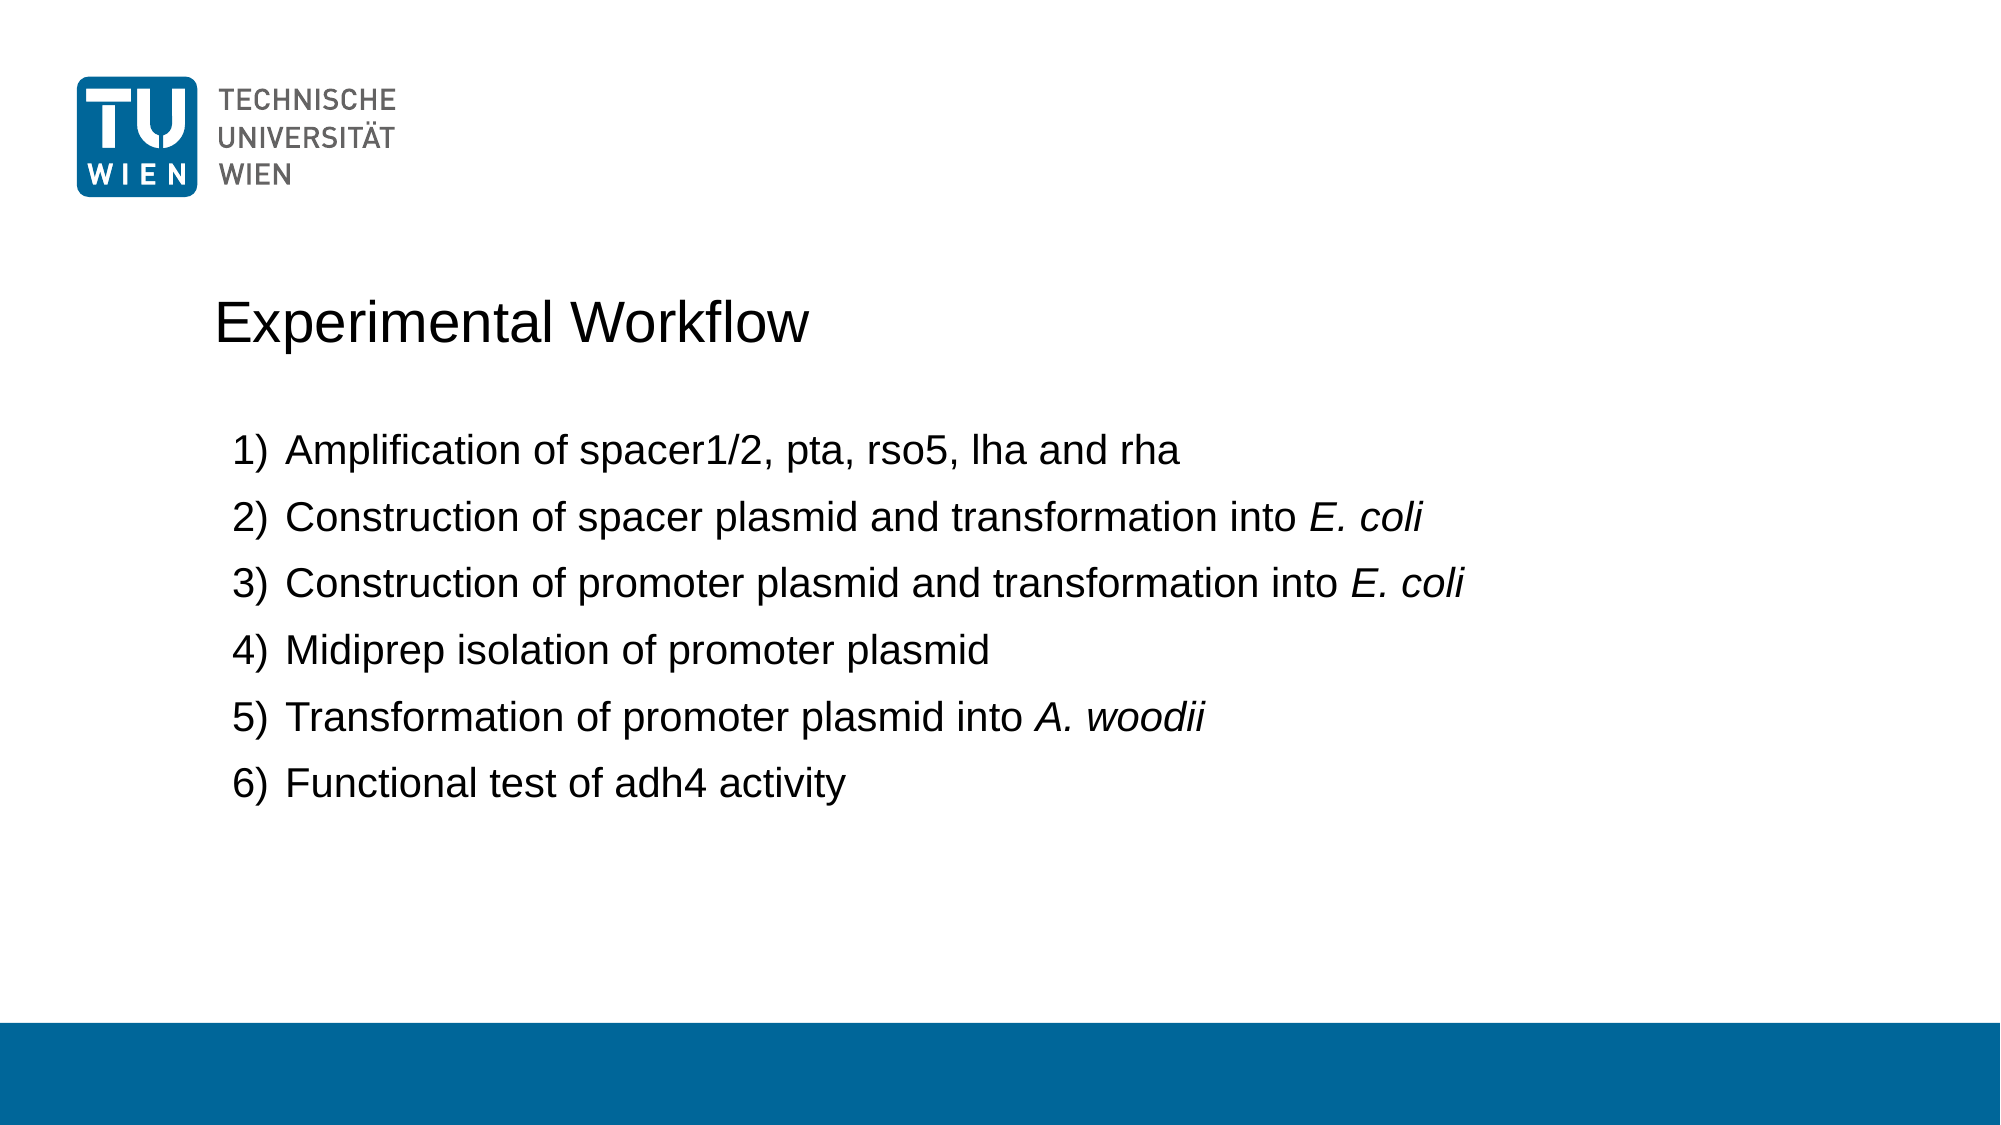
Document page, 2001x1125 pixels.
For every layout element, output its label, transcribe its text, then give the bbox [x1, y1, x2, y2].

title Experimental Workflow [214, 254, 1922, 391]
list Amplification of spacer1/2, pta, rso5, lha and rha Construction of spacer plasmid and transformation into E. coli Construction of promoter plasmid and transformation into E. coli Midiprep isolation of promoter plasmid Transformation of promoter plasmid into A. woodii Functional test of adh4 activity [214, 431, 1922, 941]
